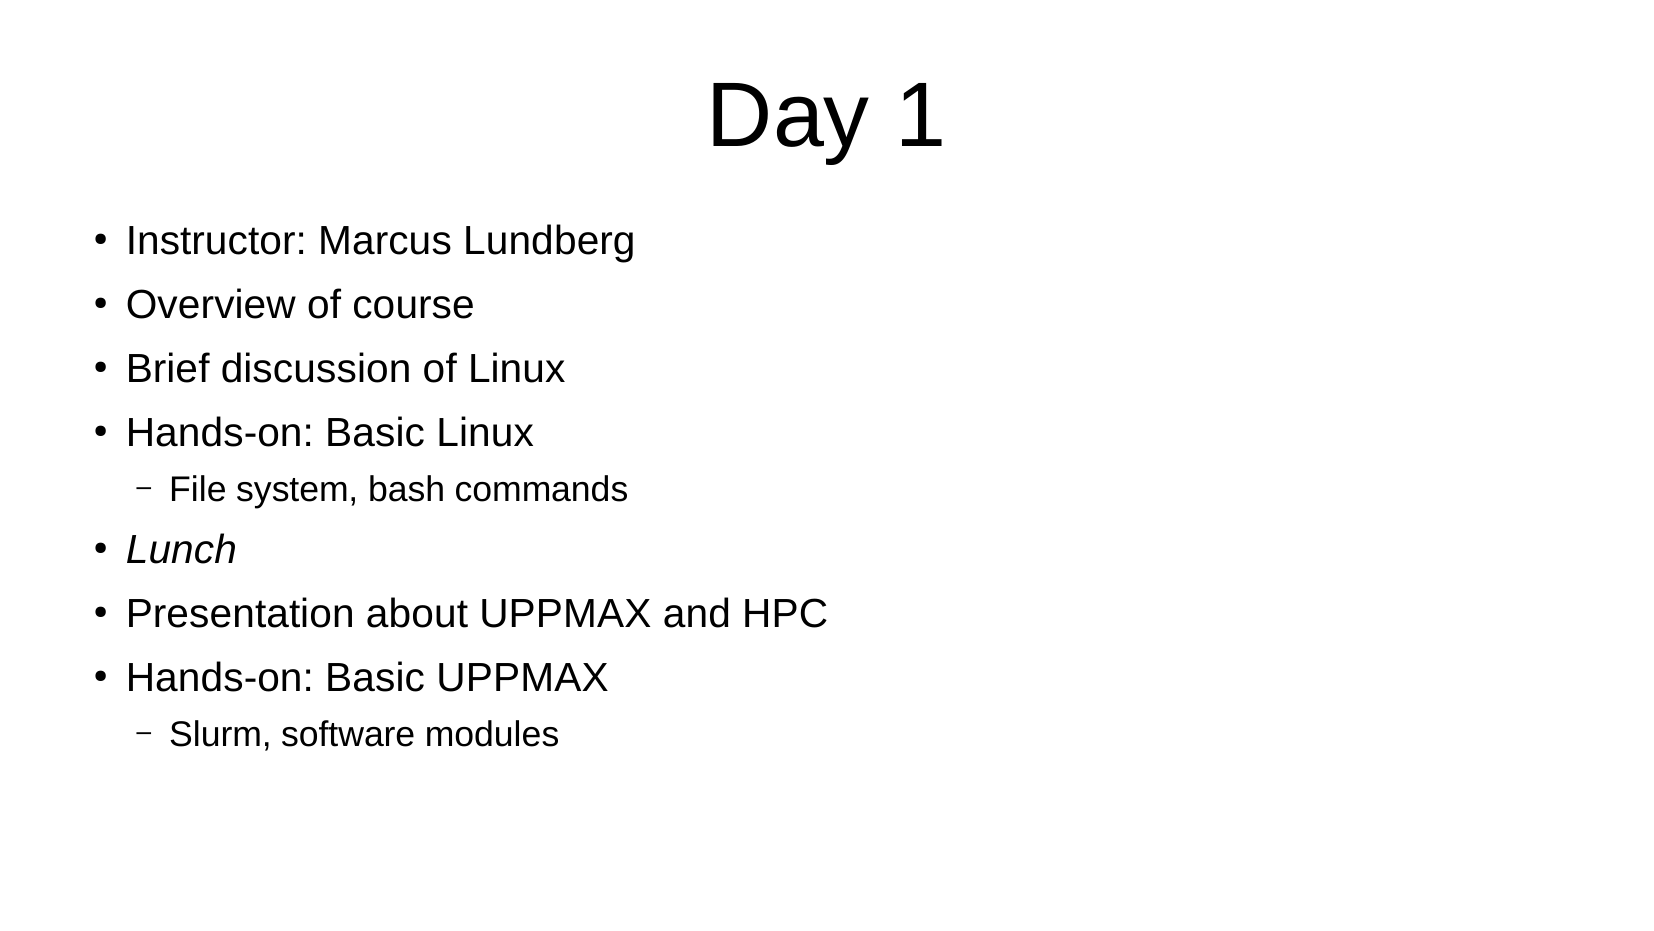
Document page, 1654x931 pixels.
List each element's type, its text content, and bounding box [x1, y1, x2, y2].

title Day 1 [82, 37, 1571, 193]
list Instructor: Marcus Lundberg Overview of course Brief discussion of Linux Hands-on: Basic Linux File system, bash commands Lunch Presentation about UPPMAX and HPC Hands-on: Basic UPPMAX Slurm, software modules [82, 217, 1571, 758]
